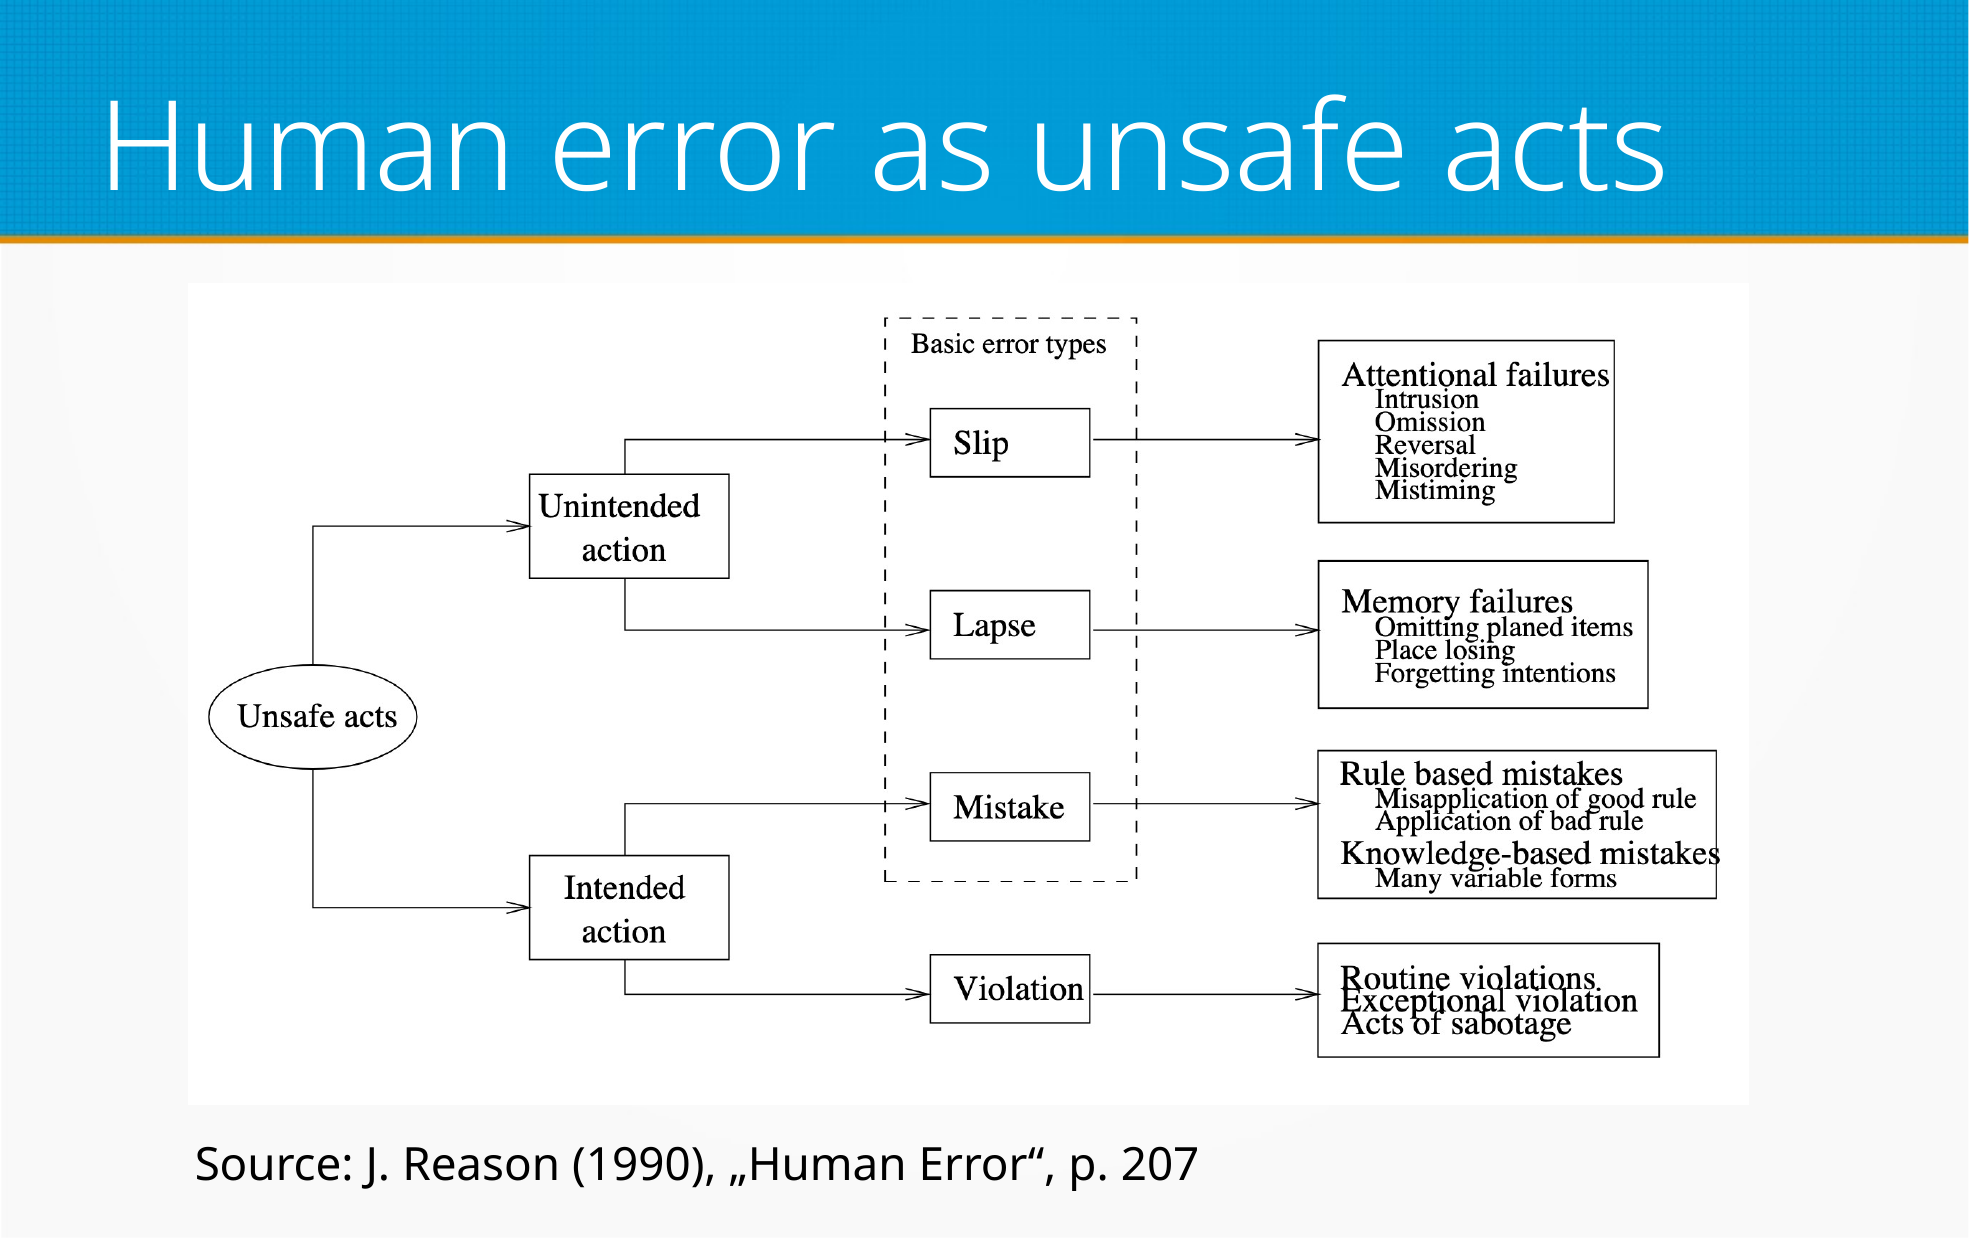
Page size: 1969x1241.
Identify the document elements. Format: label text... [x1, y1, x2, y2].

picture [0, 233, 1969, 1241]
text_box Source: J. Reason (1990), „Human Error“, p. 207 [188, 1122, 1737, 1203]
title Human error as unsafe acts [98, 19, 1870, 227]
